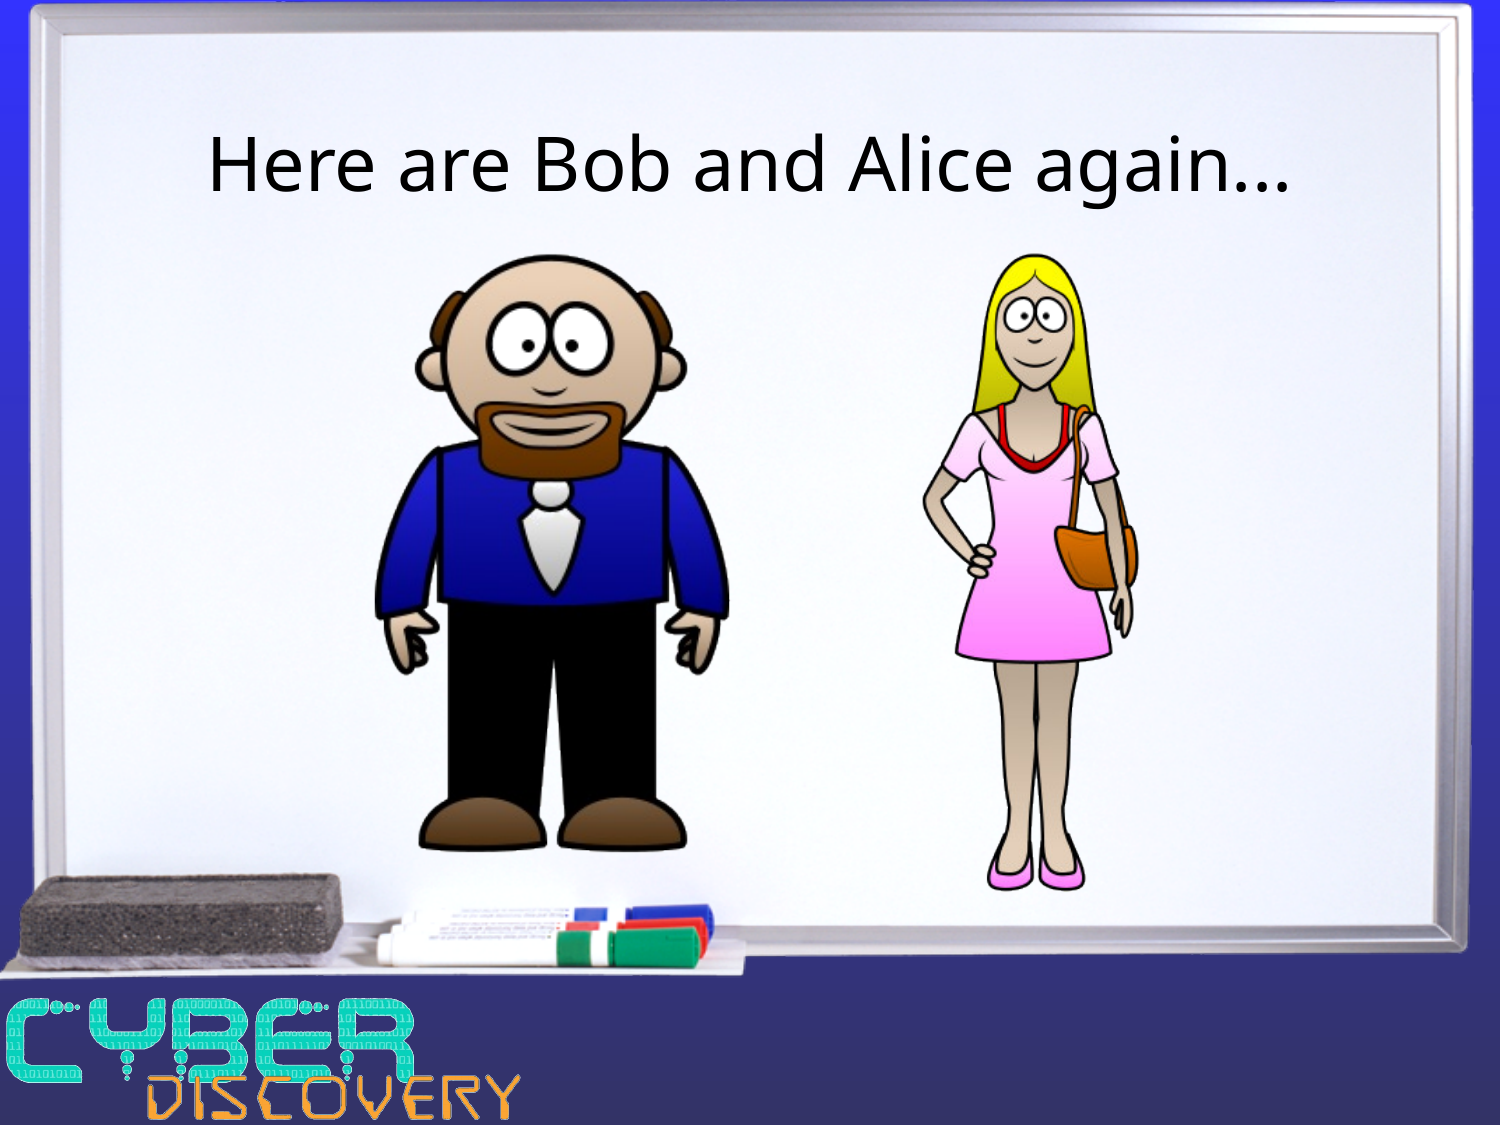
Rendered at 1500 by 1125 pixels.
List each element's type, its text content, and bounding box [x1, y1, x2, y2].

picture [0, 0, 1500, 1125]
title Here are Bob and Alice again... [75, 68, 1425, 257]
